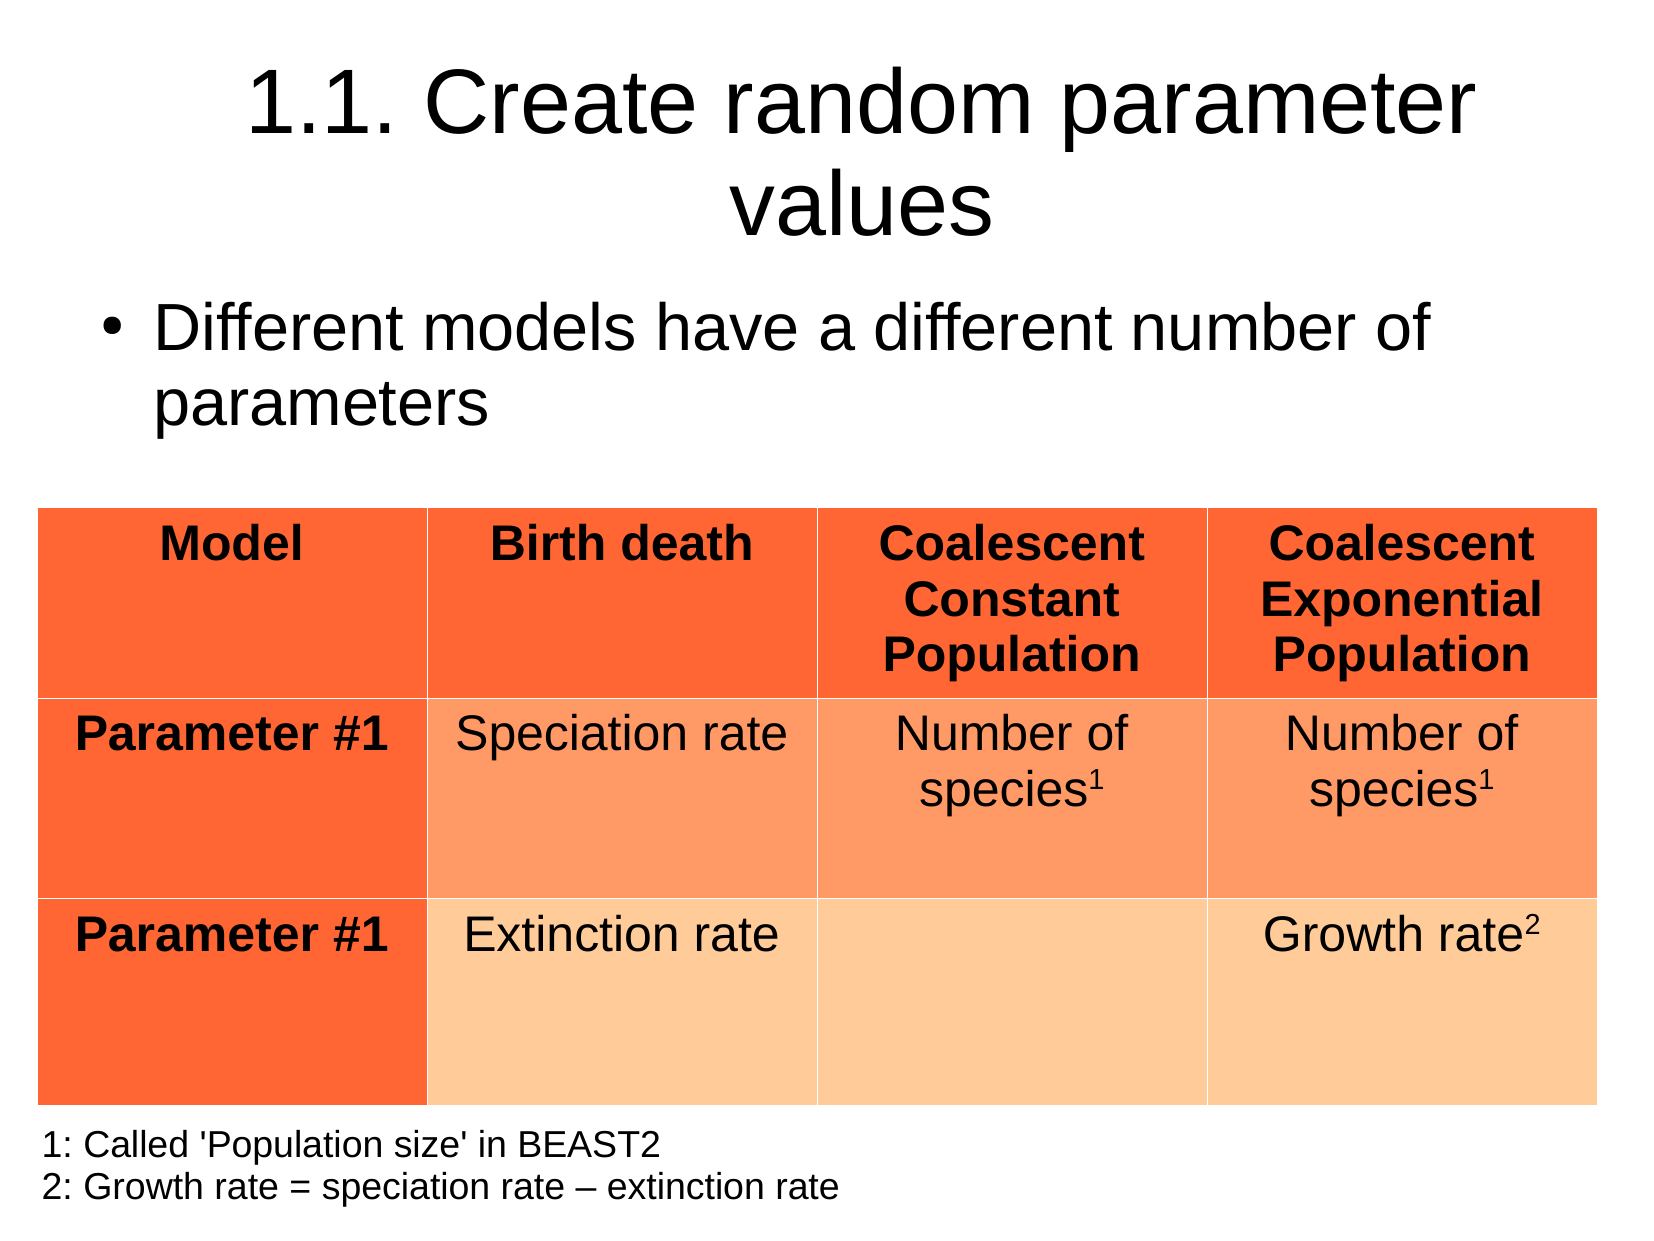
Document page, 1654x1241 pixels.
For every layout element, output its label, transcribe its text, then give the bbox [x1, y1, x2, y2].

table_header Coalescent Exponential Population [1208, 508, 1597, 698]
table_cell Growth rate2 [1208, 899, 1597, 1105]
table_header Birth death [428, 508, 817, 698]
text_box 1: Called 'Population size' in BEAST2 2: Growth rate = speciation rate – extinction rate [26, 1116, 856, 1216]
table_cell Parameter #1 [38, 899, 427, 1105]
title 1.1. Create random parameter values [82, 49, 1571, 257]
table_cell Parameter #1 [38, 699, 427, 898]
table_cell Number of species1 [1208, 699, 1597, 898]
table_header Coalescent Constant Population [818, 508, 1207, 698]
table_cell Extinction rate [428, 899, 817, 1105]
table_cell Speciation rate [428, 699, 817, 898]
list Different models have a different number of parameters [82, 290, 1571, 507]
table_cell Number of species1 [818, 699, 1207, 898]
table_cell [818, 899, 1207, 1105]
table_header Model [38, 508, 427, 698]
